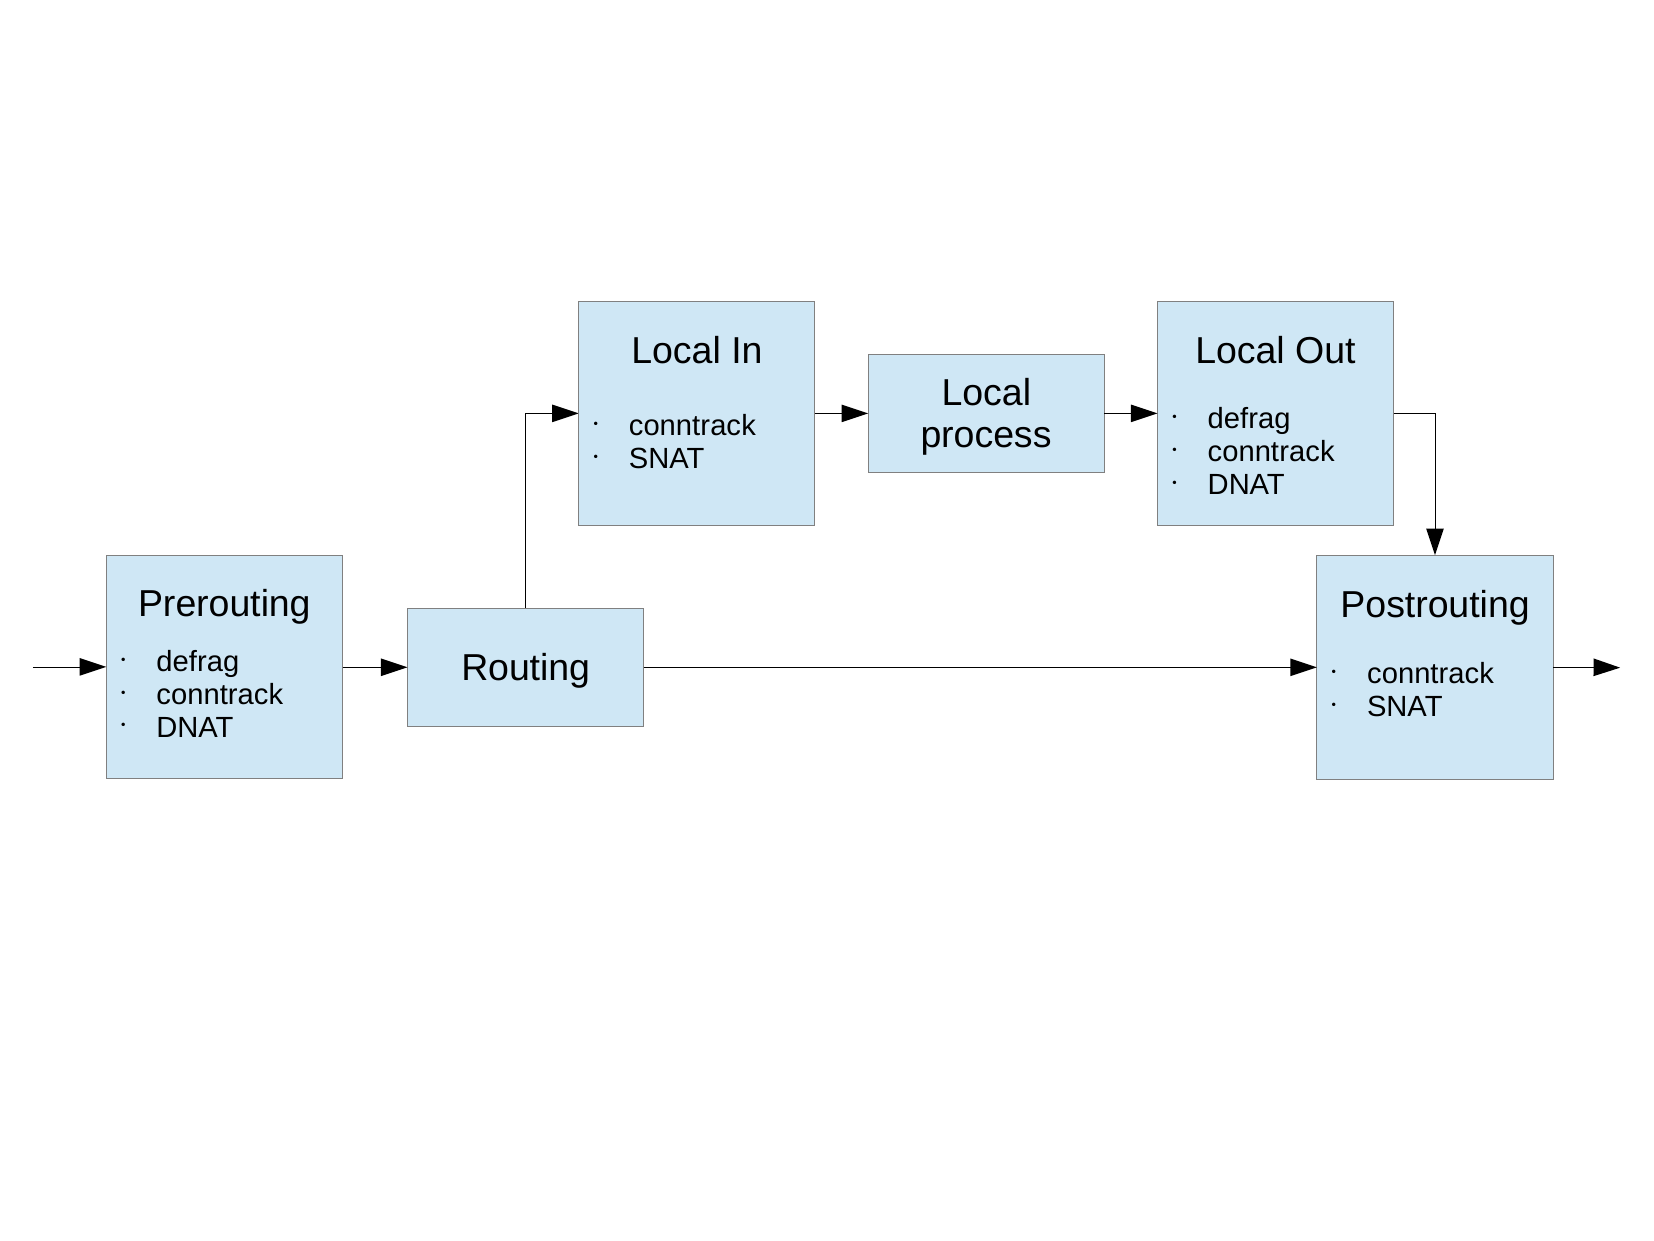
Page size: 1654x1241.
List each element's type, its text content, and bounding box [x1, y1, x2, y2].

text_box conntrack SNAT [1316, 649, 1554, 730]
text_box Local Out [1157, 508, 1394, 526]
text_box defrag conntrack DNAT [106, 637, 343, 751]
text_box Postrouting [1316, 730, 1554, 780]
text_box Postrouting [1316, 555, 1554, 649]
text_box Local process [868, 354, 1105, 473]
text_box conntrack SNAT [578, 401, 815, 482]
text_box Local Out [1157, 301, 1394, 394]
text_box Prerouting [106, 751, 343, 779]
text_box defrag conntrack DNAT [1157, 394, 1394, 508]
text_box Prerouting [106, 555, 343, 637]
text_box Routing [407, 608, 644, 727]
text_box Local In [578, 482, 815, 526]
text_box Local In [578, 301, 815, 401]
